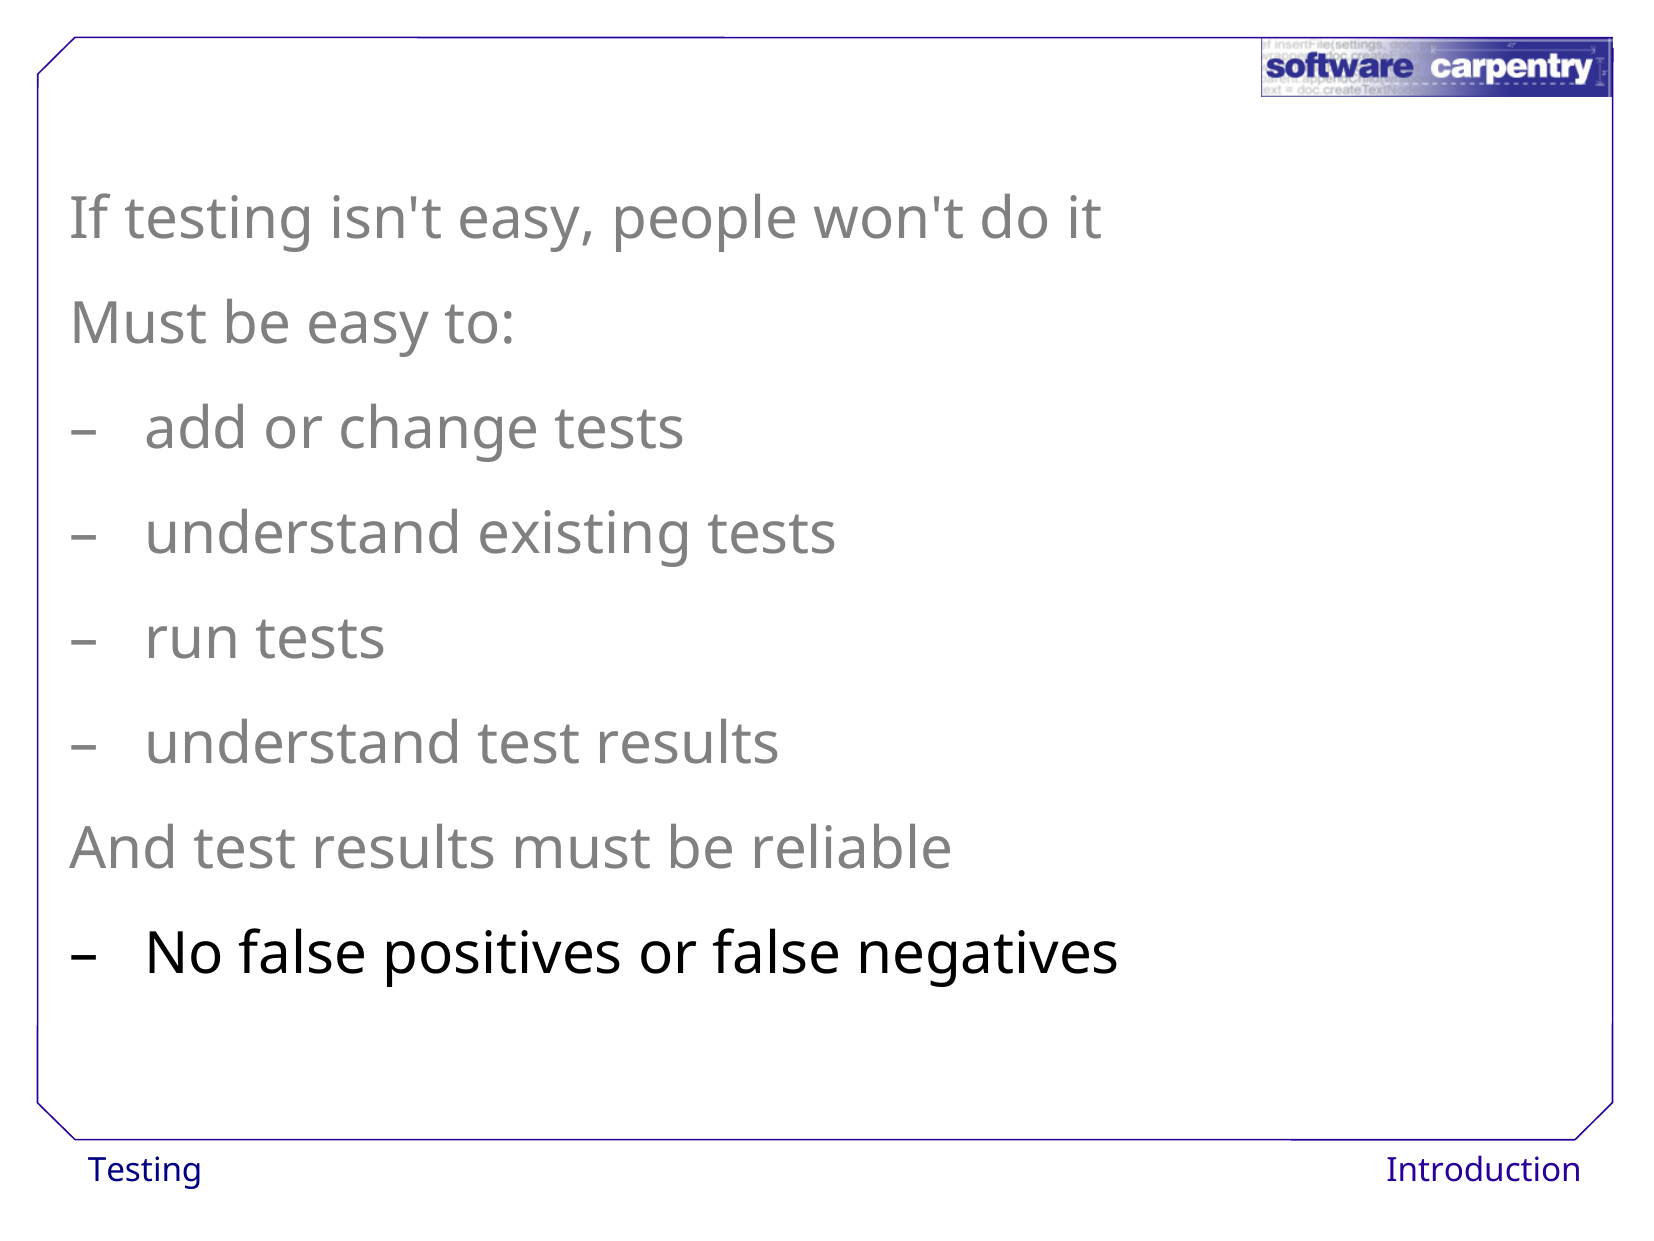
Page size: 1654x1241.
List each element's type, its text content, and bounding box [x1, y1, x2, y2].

picture [1261, 39, 1613, 97]
text_box If testing isn't easy, people won't do it Must be easy to: – add or change tests – understand existing tests – run tests – understand test results And test results must be reliable – No false positives or false negatives [54, 137, 1286, 993]
